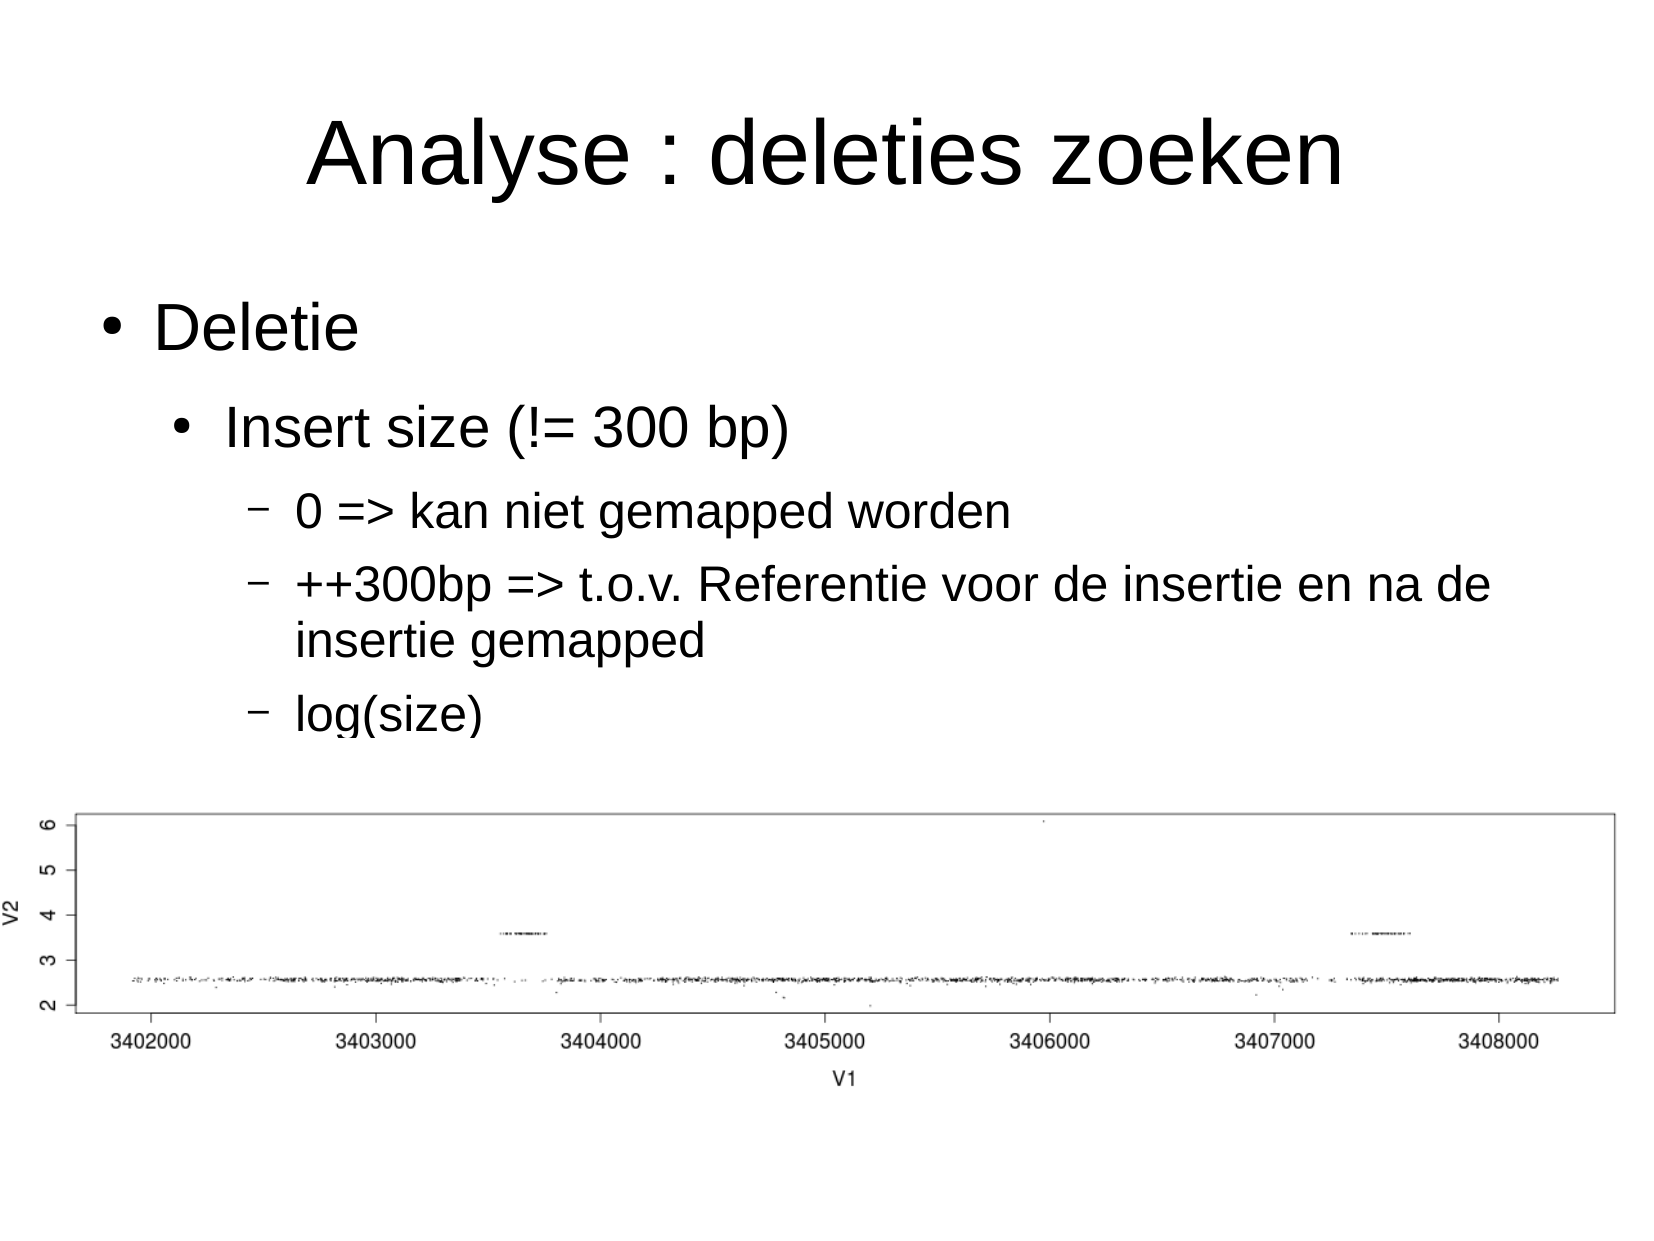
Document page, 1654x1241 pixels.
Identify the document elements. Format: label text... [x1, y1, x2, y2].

list Deletie Insert size (!= 300 bp) 0 => kan niet gemapped worden ++300bp => t.o.v. Referentie voor de insertie en na de insertie gemapped log(size) [82, 290, 1571, 738]
picture [0, 738, 1654, 1108]
title Analyse : deleties zoeken [82, 56, 1571, 250]
